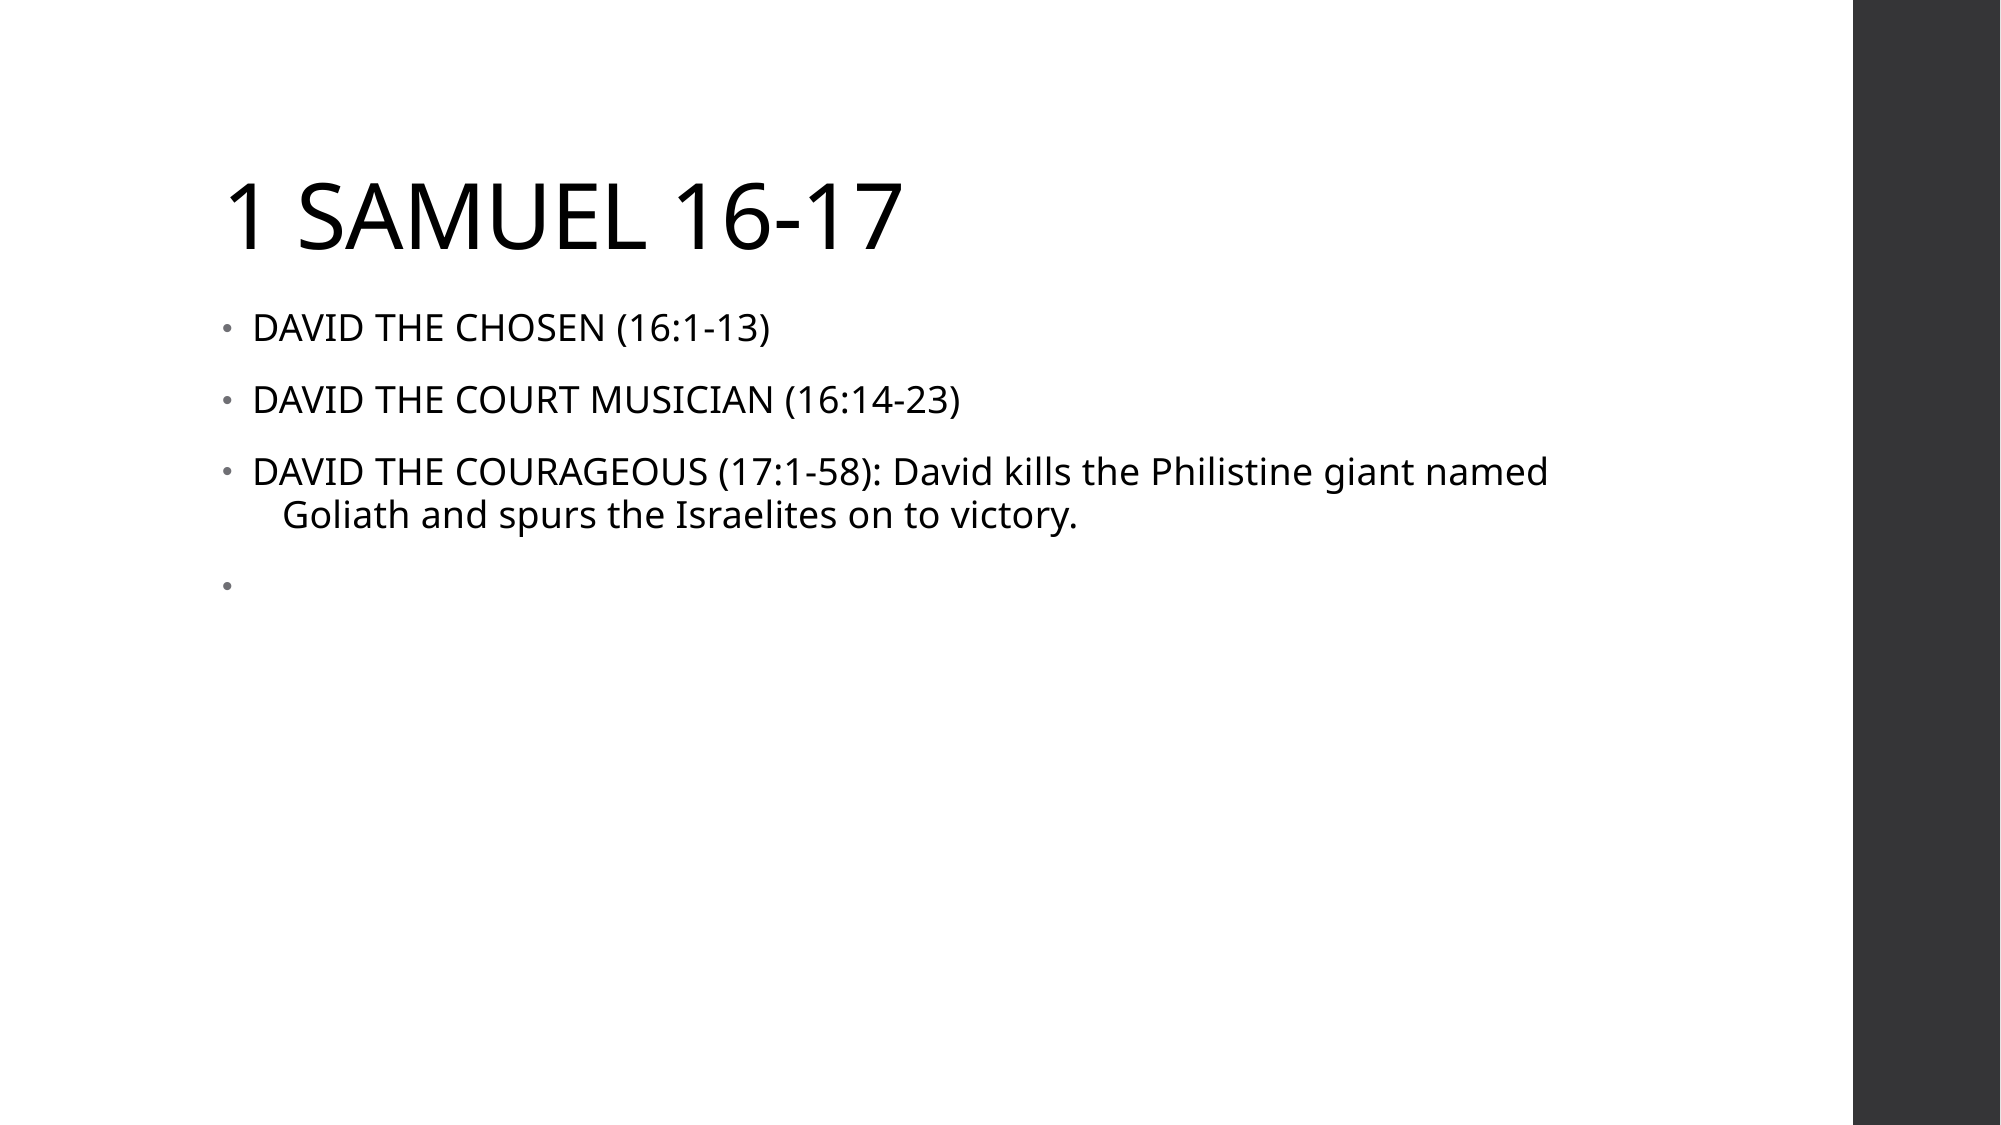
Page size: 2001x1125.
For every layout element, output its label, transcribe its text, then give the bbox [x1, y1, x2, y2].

title 1 SAMUEL 16-17 [206, 60, 1797, 278]
list DAVID THE CHOSEN (16:1-13) DAVID THE COURT MUSICIAN (16:14-23) DAVID THE COURAGEOUS (17:1-58): David kills the Philistine giant named Goliath and spurs the Israelites on to victory. [206, 299, 1617, 1014]
